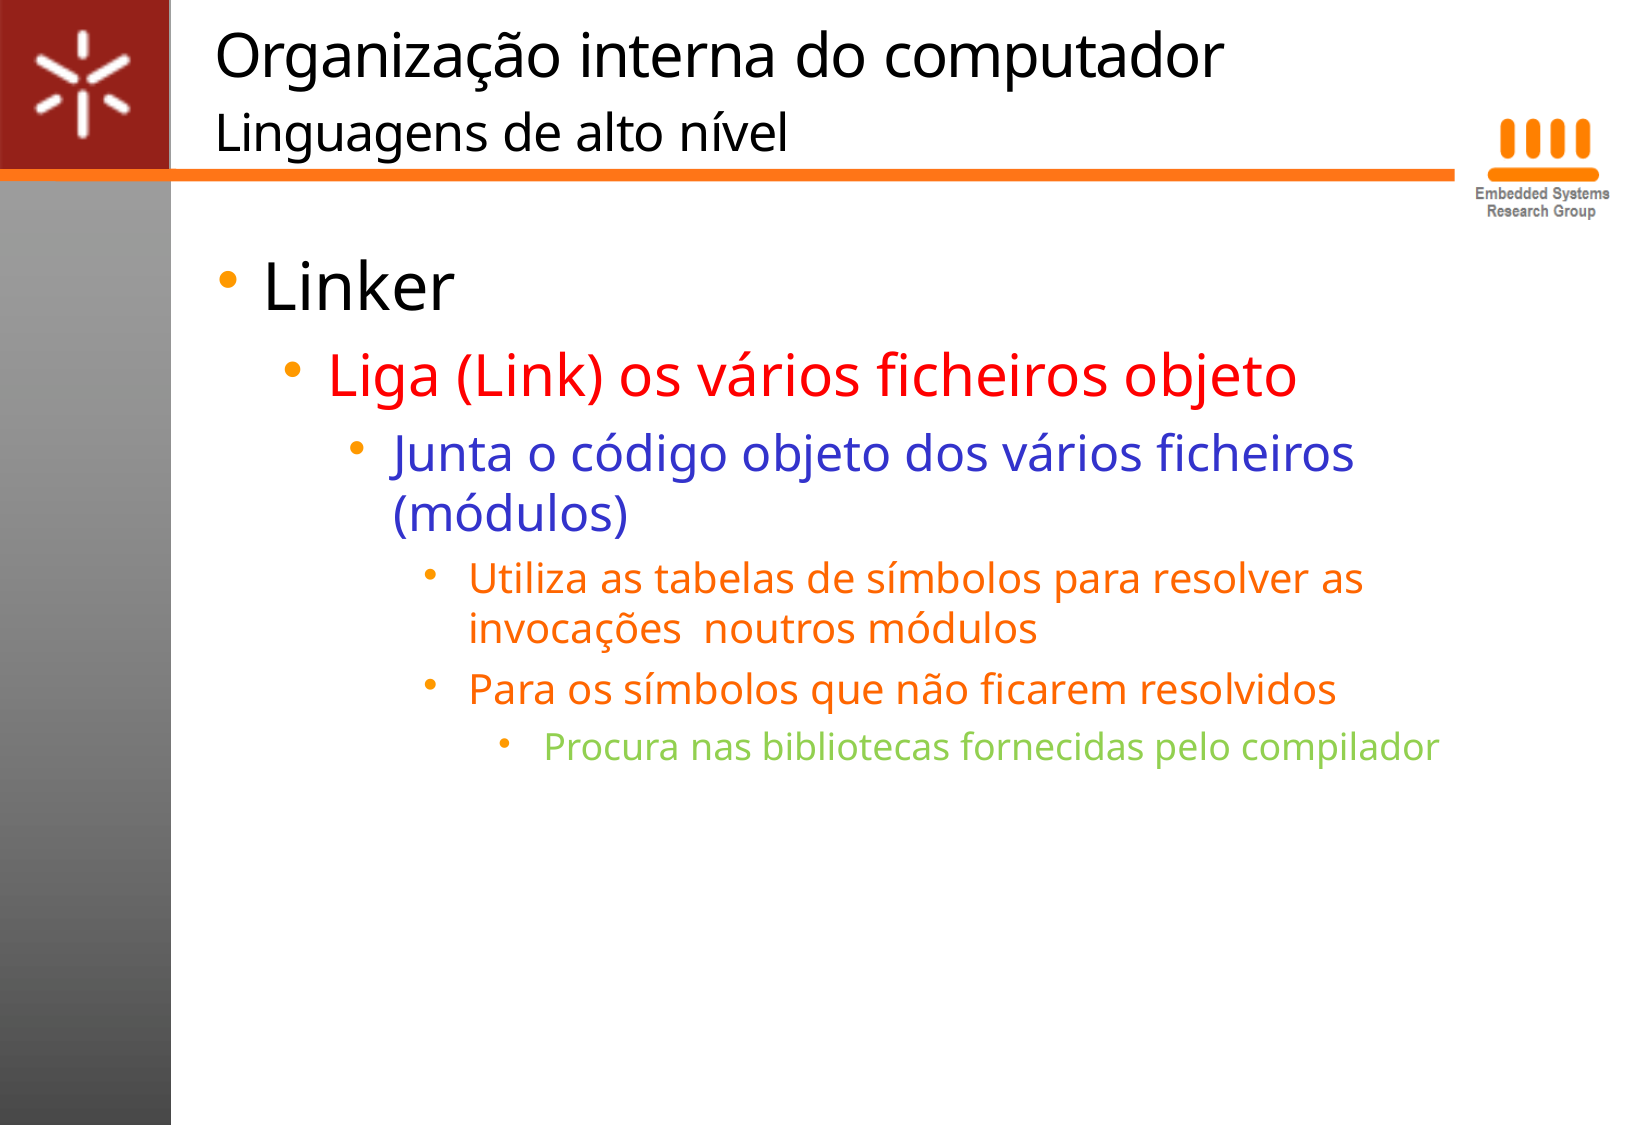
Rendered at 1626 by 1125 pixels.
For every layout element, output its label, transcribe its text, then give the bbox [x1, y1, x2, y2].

title Organização interna do computador Linguagens de alto nível [212, 16, 1312, 234]
picture [0, 0, 171, 169]
text_box Linker Liga (Link) os vários ficheiros objeto Junta o código objeto dos vários ficheiros (módulos) Utiliza as tabelas de símbolos para resolver as invocações noutros módulos Para os símbolos que não ficarem resolvidos Procura nas bibliotecas fornecidas pelo compilador [214, 226, 1549, 768]
picture [1475, 118, 1610, 220]
picture [0, 182, 171, 1125]
